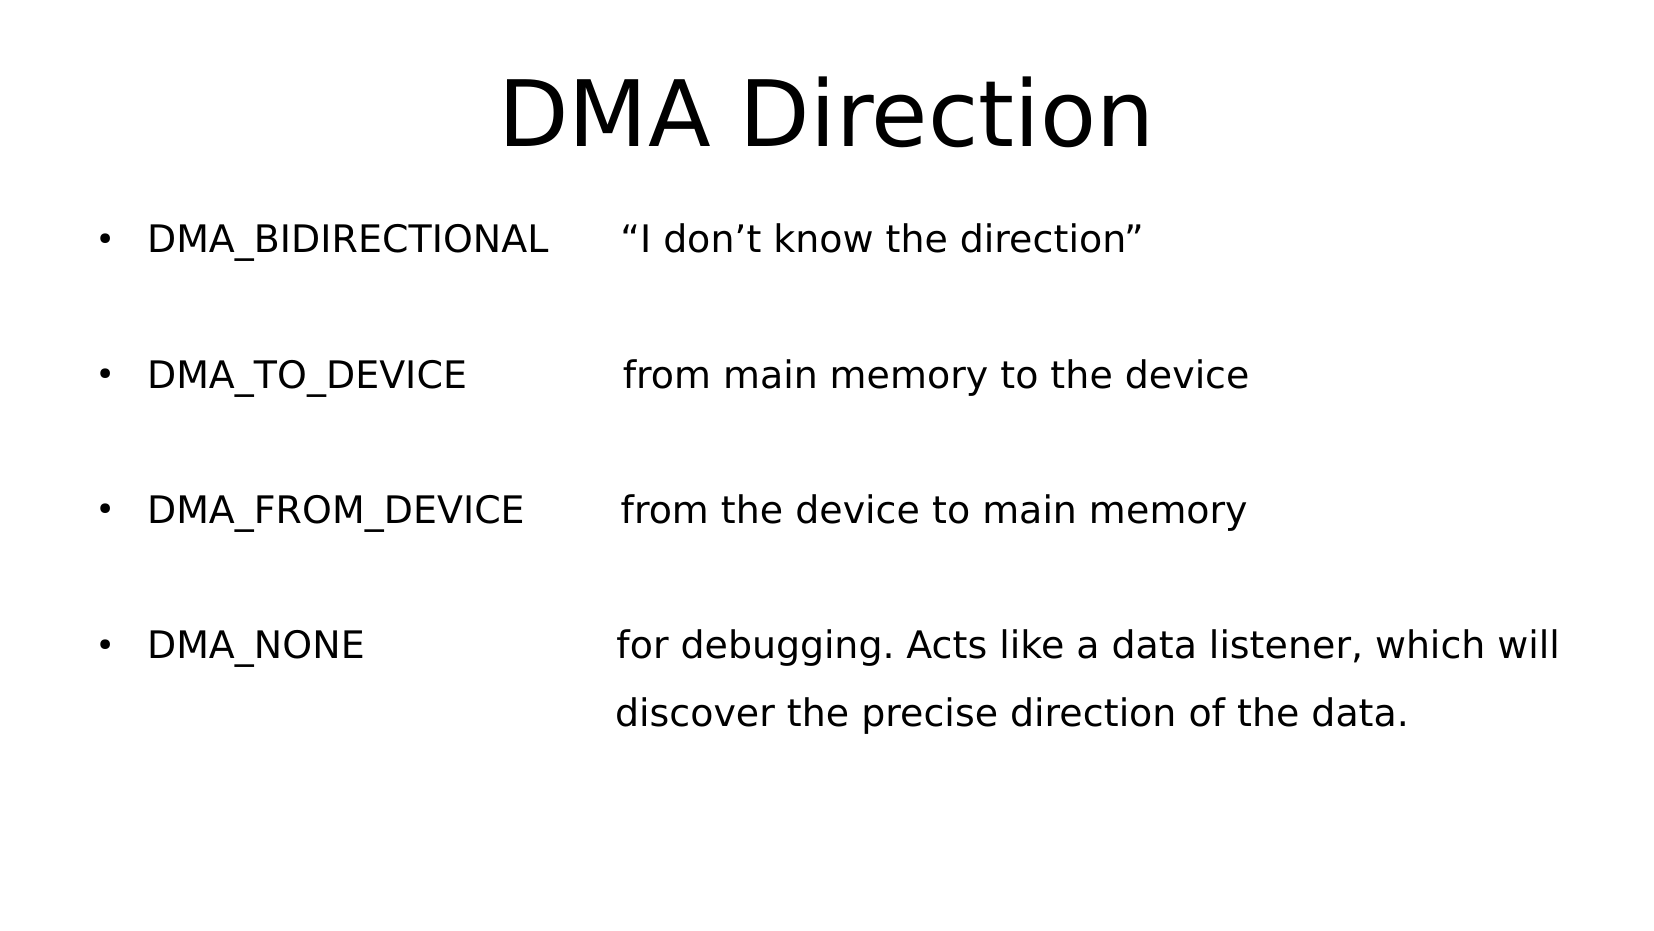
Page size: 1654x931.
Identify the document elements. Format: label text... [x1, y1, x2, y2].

title DMA Direction [82, 37, 1571, 193]
list DMA_BIDIRECTIONAL “I don’t know the direction” DMA_TO_DEVICE from main memory to the device DMA_FROM_DEVICE from the device to main memory DMA_NONE for debugging. Acts like a data listener, which will discover the precise direction of the data. [82, 217, 1571, 758]
